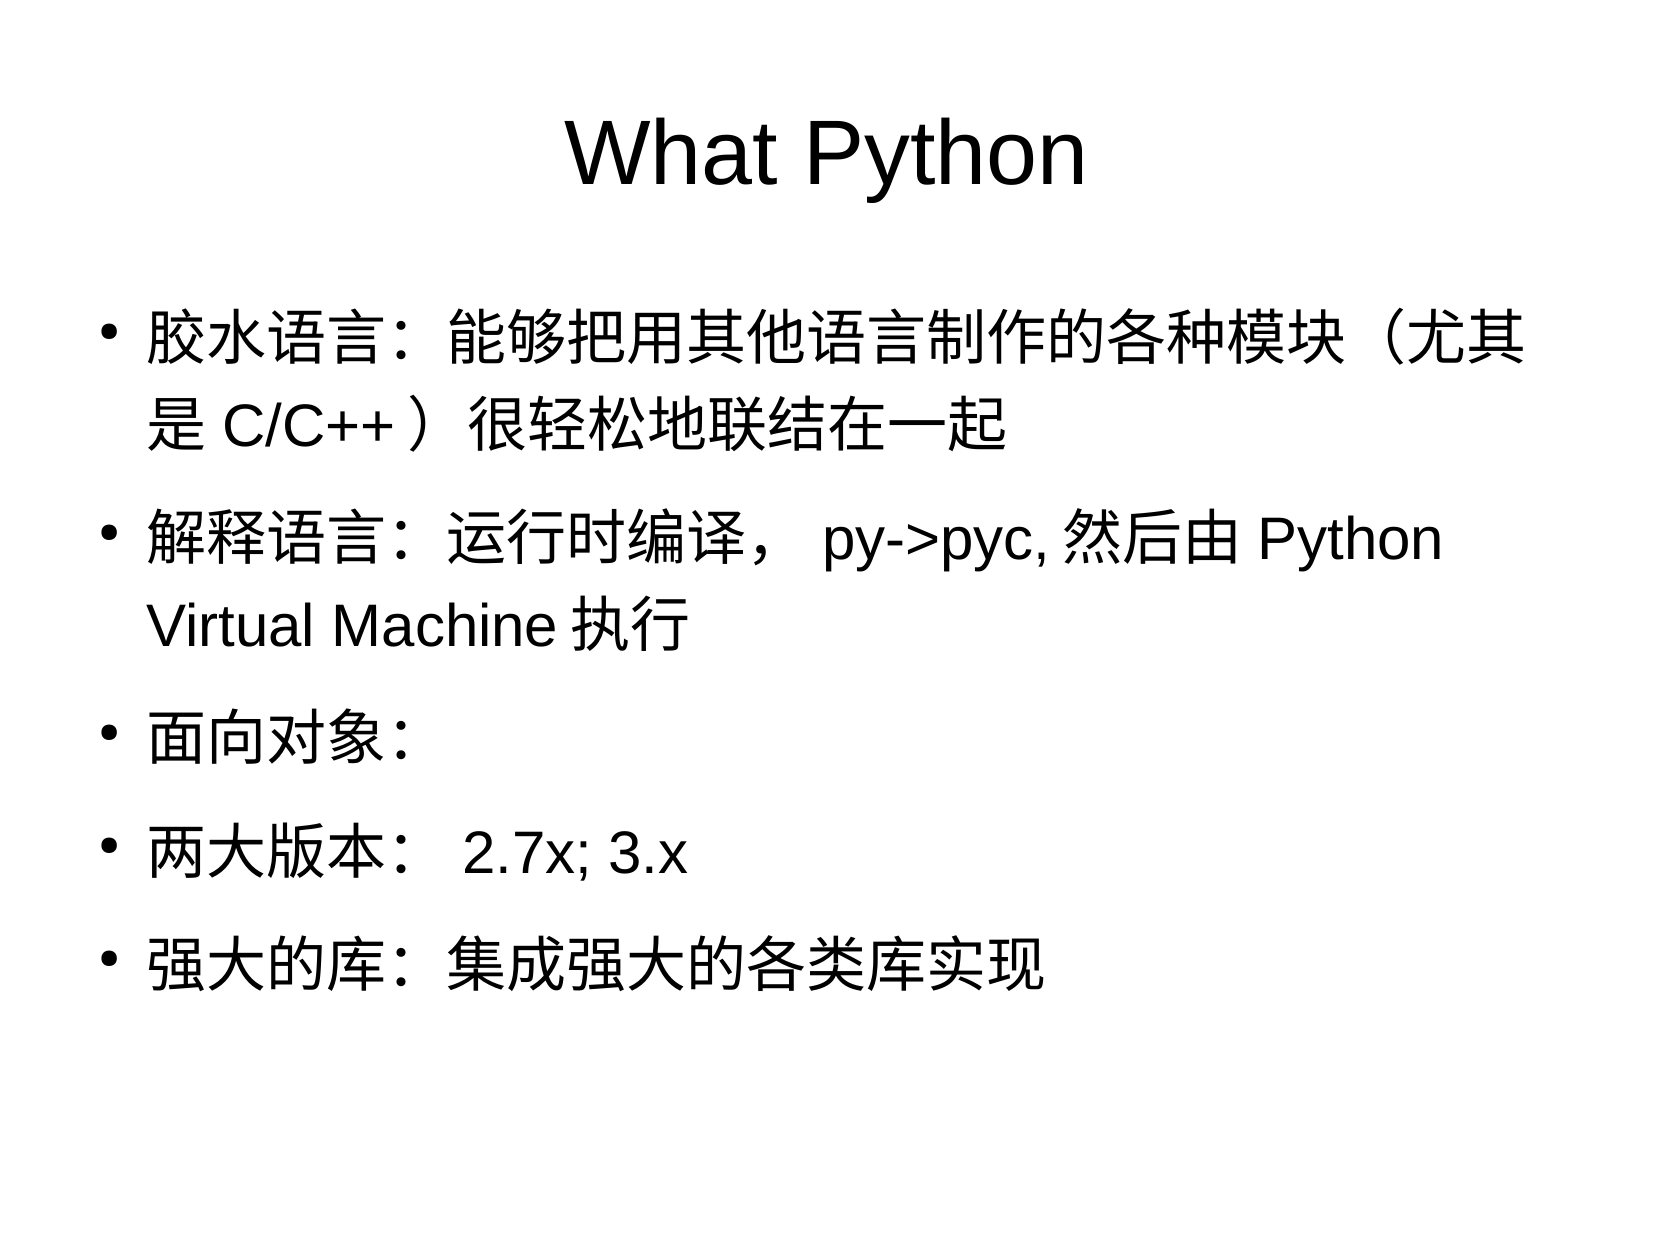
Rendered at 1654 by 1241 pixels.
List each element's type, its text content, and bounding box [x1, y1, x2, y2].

list 胶水语言：能够把用其他语言制作的各种模块（尤其是C/C++）很轻松地联结在一起 解释语言：运行时编译，py->pyc,然后由Python Virtual Machine执行 面向对象： 两大版本：2.7x; 3.x 强大的库：集成强大的各类库实现 [82, 290, 1571, 1010]
title What Python [82, 49, 1571, 257]
